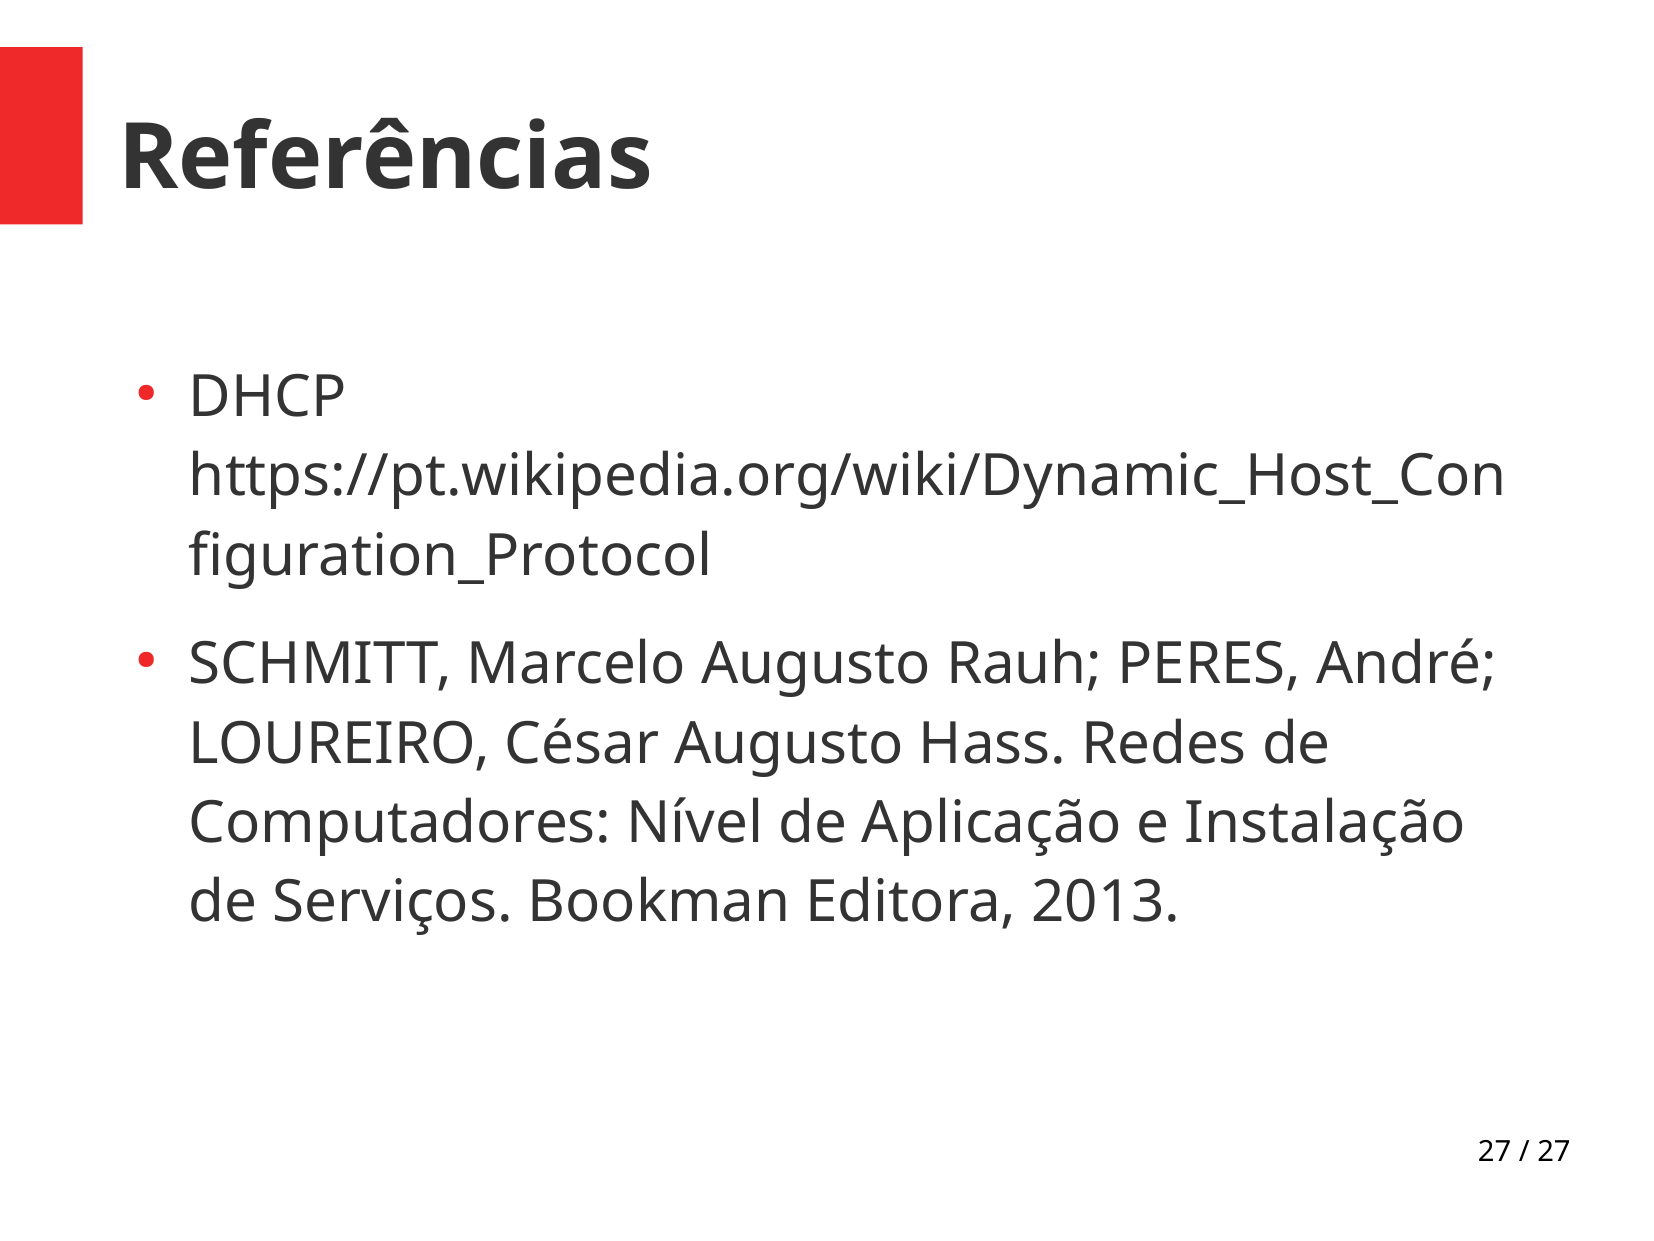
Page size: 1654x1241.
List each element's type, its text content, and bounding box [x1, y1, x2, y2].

title Referências [118, 45, 1571, 260]
list DHCP https://pt.wikipedia.org/wiki/Dynamic_Host_Configuration_Protocol SCHMITT, Marcelo Augusto Rauh; PERES, André; LOUREIRO, César Augusto Hass. Redes de Computadores: Nível de Aplicação e Instalação de Serviços. Bookman Editora, 2013. [118, 354, 1536, 1074]
